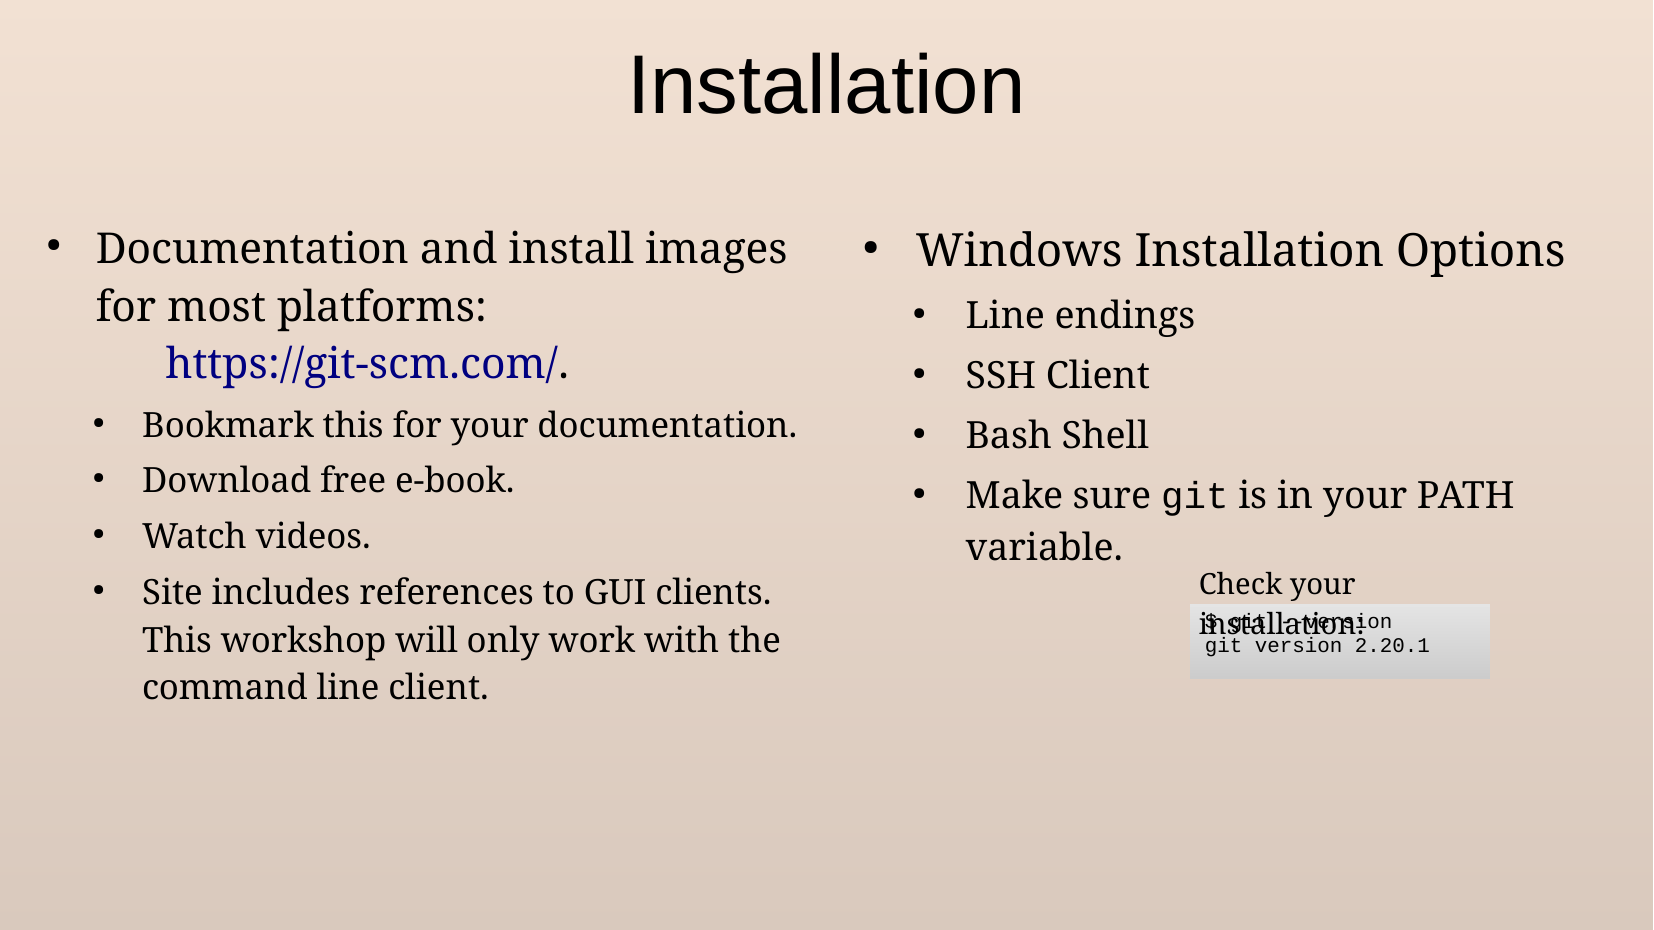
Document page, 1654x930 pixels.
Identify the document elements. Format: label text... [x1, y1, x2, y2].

list Documentation and install images for most platforms: https://git-scm.com/. Bookmark this for your documentation. Download free e-book. Watch videos. Site includes references to GUI clients. This workshop will only work with the command line client. [30, 217, 809, 757]
text_box $ git --version git version 2.20.1 [1189, 604, 1490, 680]
list Windows Installation Options Line endings SSH Client Bash Shell Make sure git is in your PATH variable. [844, 217, 1571, 757]
text_box Check your installation: [1184, 555, 1485, 604]
title Installation [82, 19, 1571, 151]
